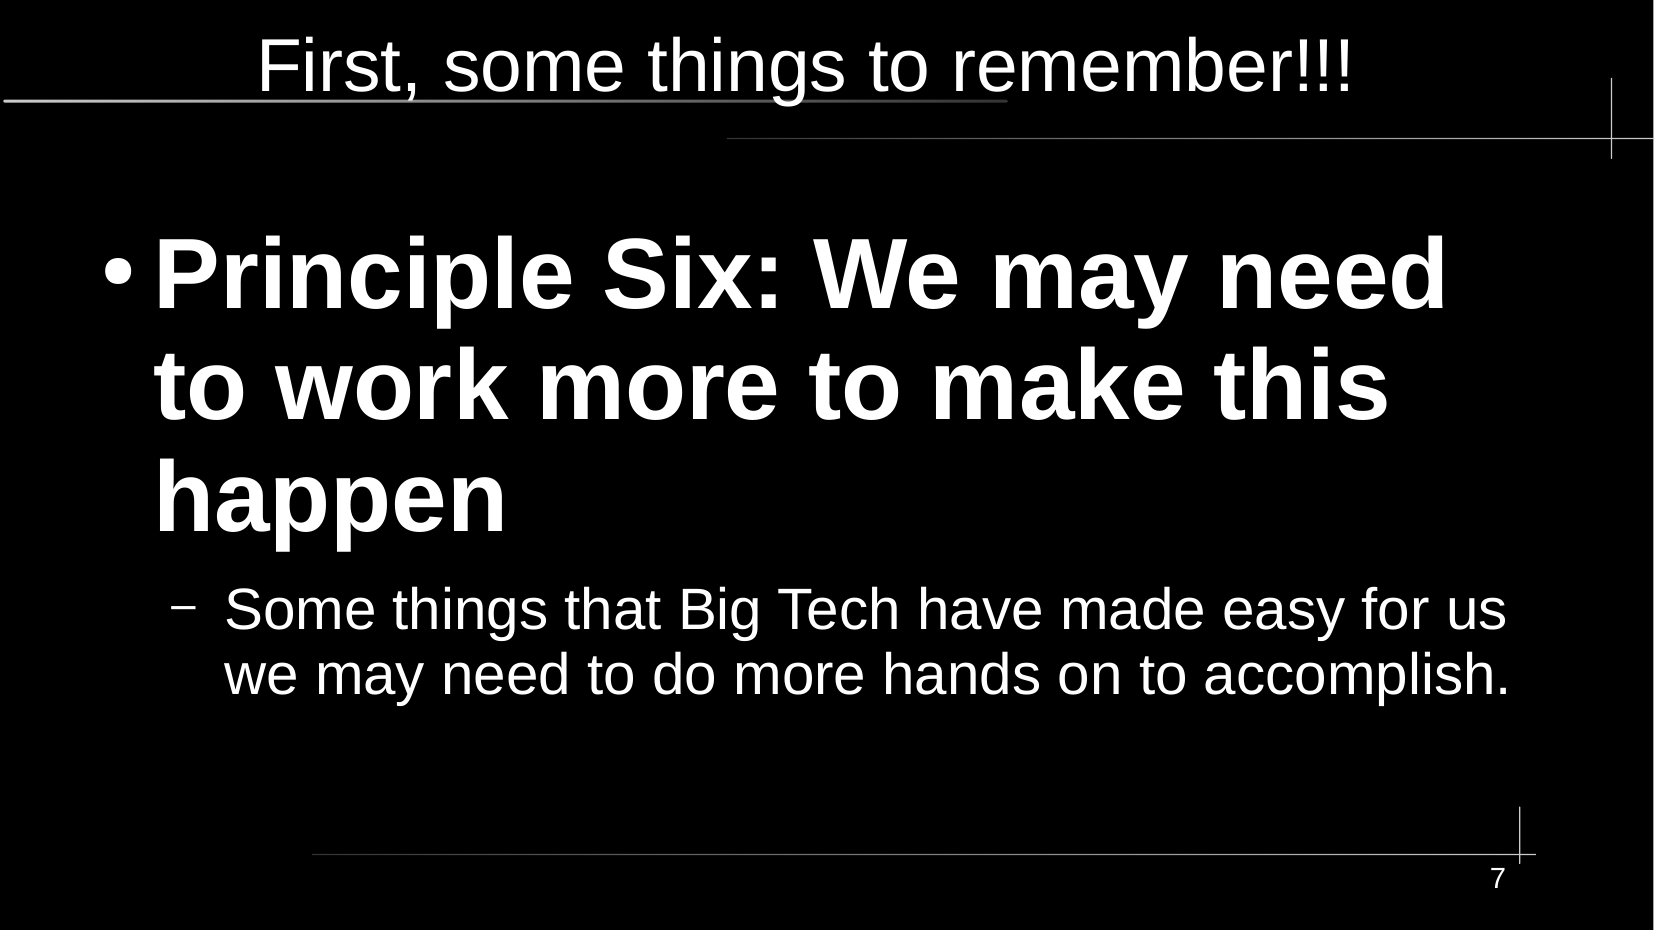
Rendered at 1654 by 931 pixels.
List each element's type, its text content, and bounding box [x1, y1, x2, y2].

list Principle Six: We may need to work more to make this happen Some things that Big Tech have made easy for us we may need to do more hands on to accomplish. [82, 217, 1571, 758]
title First, some things to remember!!! [23, 11, 1589, 119]
